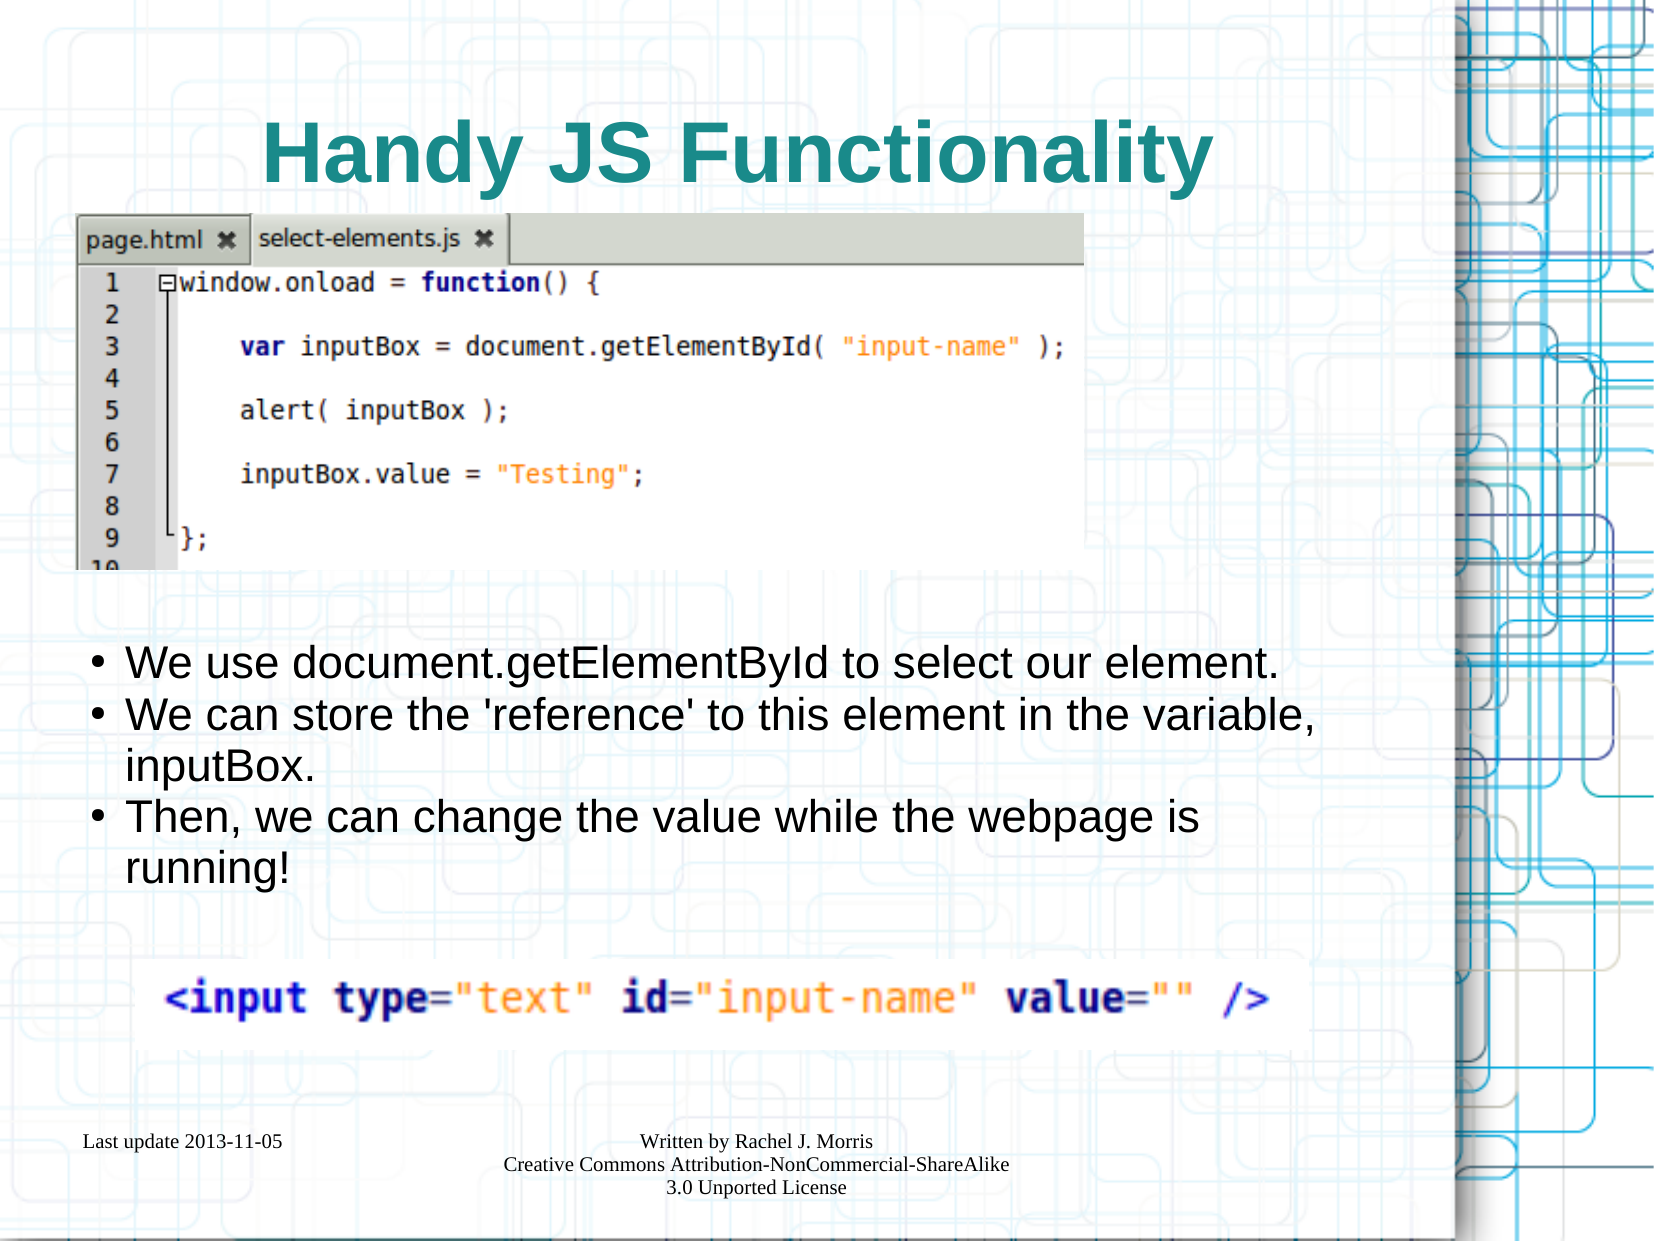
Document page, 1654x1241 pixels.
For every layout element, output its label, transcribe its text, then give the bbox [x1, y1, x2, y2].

text_box We use document.getElementById to select our element. We can store the 'reference' to this element in the variable, inputBox. Then, we can change the value while the webpage is running! [75, 630, 1351, 902]
picture [0, 0, 1654, 1241]
title Handy JS Functionality [59, 49, 1418, 257]
